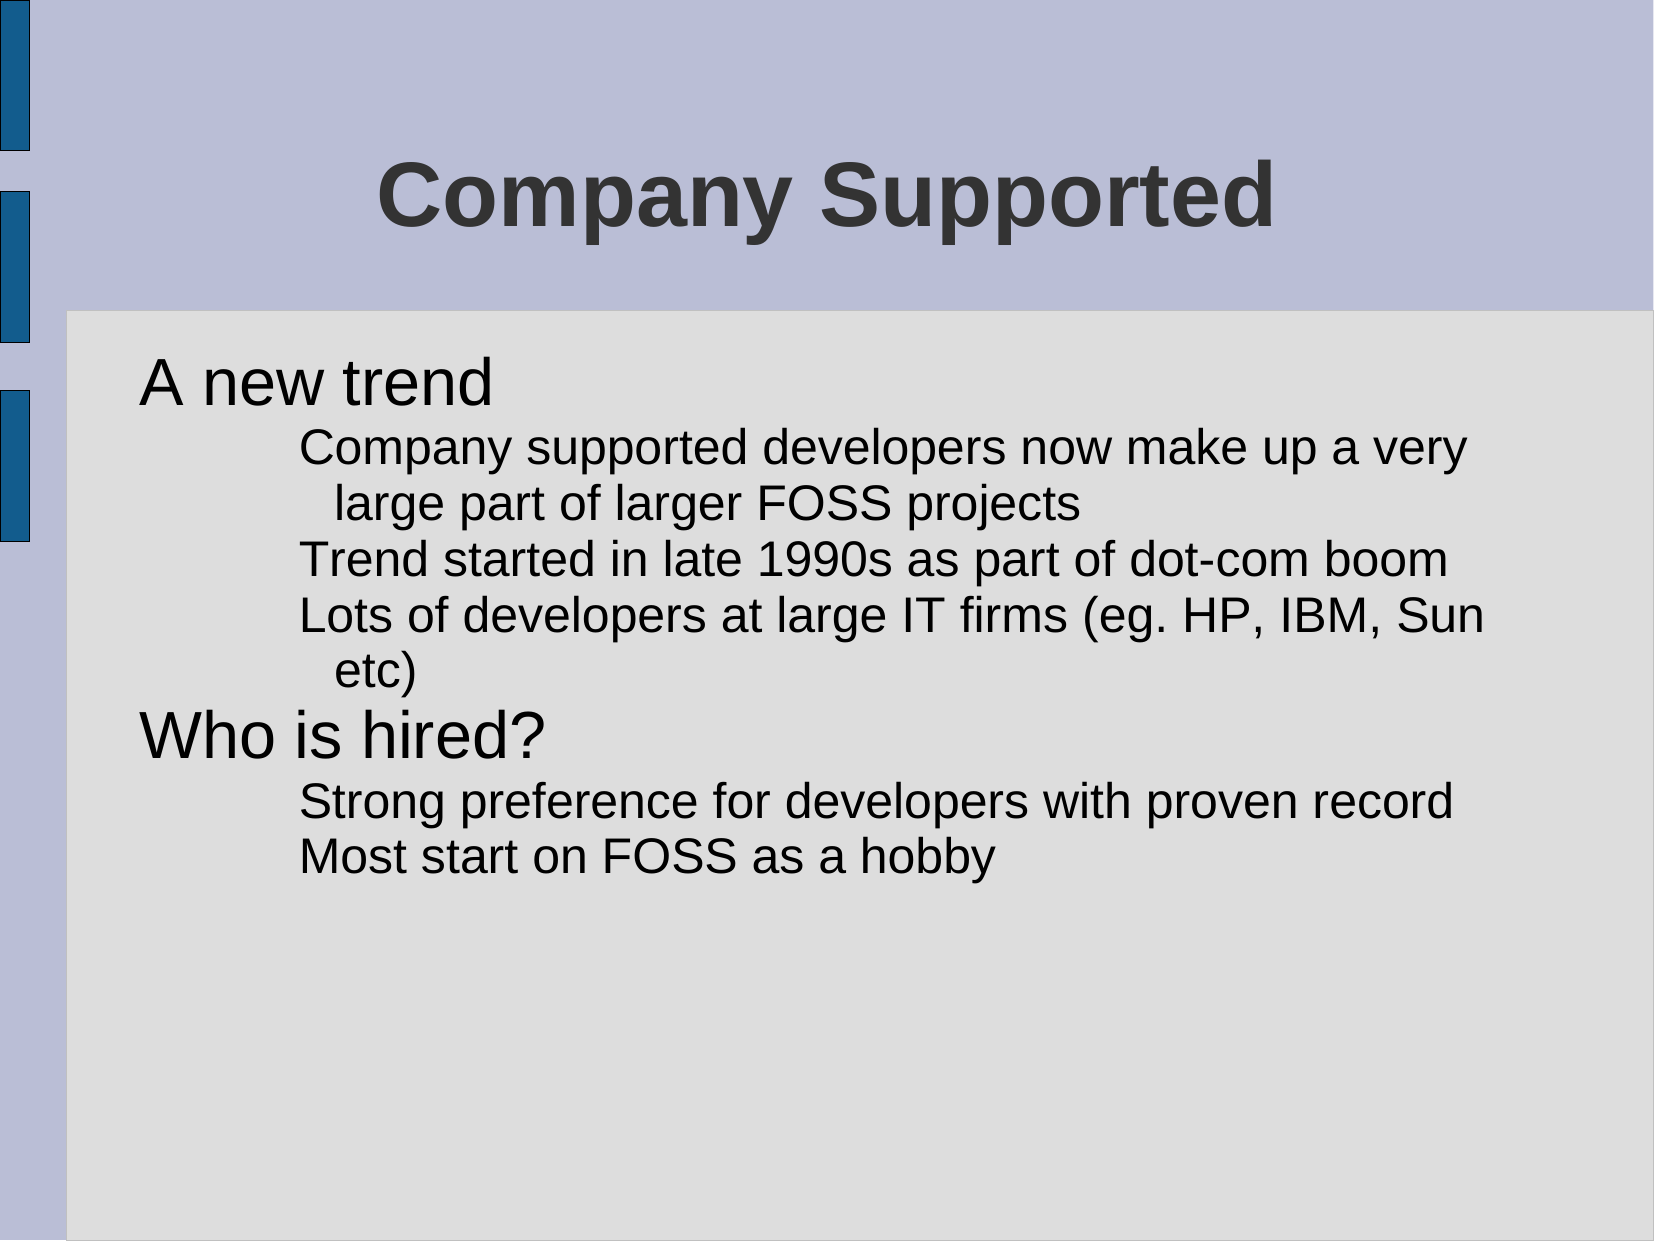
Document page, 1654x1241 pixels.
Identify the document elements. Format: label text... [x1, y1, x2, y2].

list A new trend Company supported developers now make up a very large part of larger FOSS projects Trend started in late 1990s as part of dot-com boom Lots of developers at large IT firms (eg. HP, IBM, Sun etc) Who is hired? Strong preference for developers with proven record Most start on FOSS as a hobby [121, 344, 1534, 1112]
title Company Supported [121, 98, 1534, 291]
